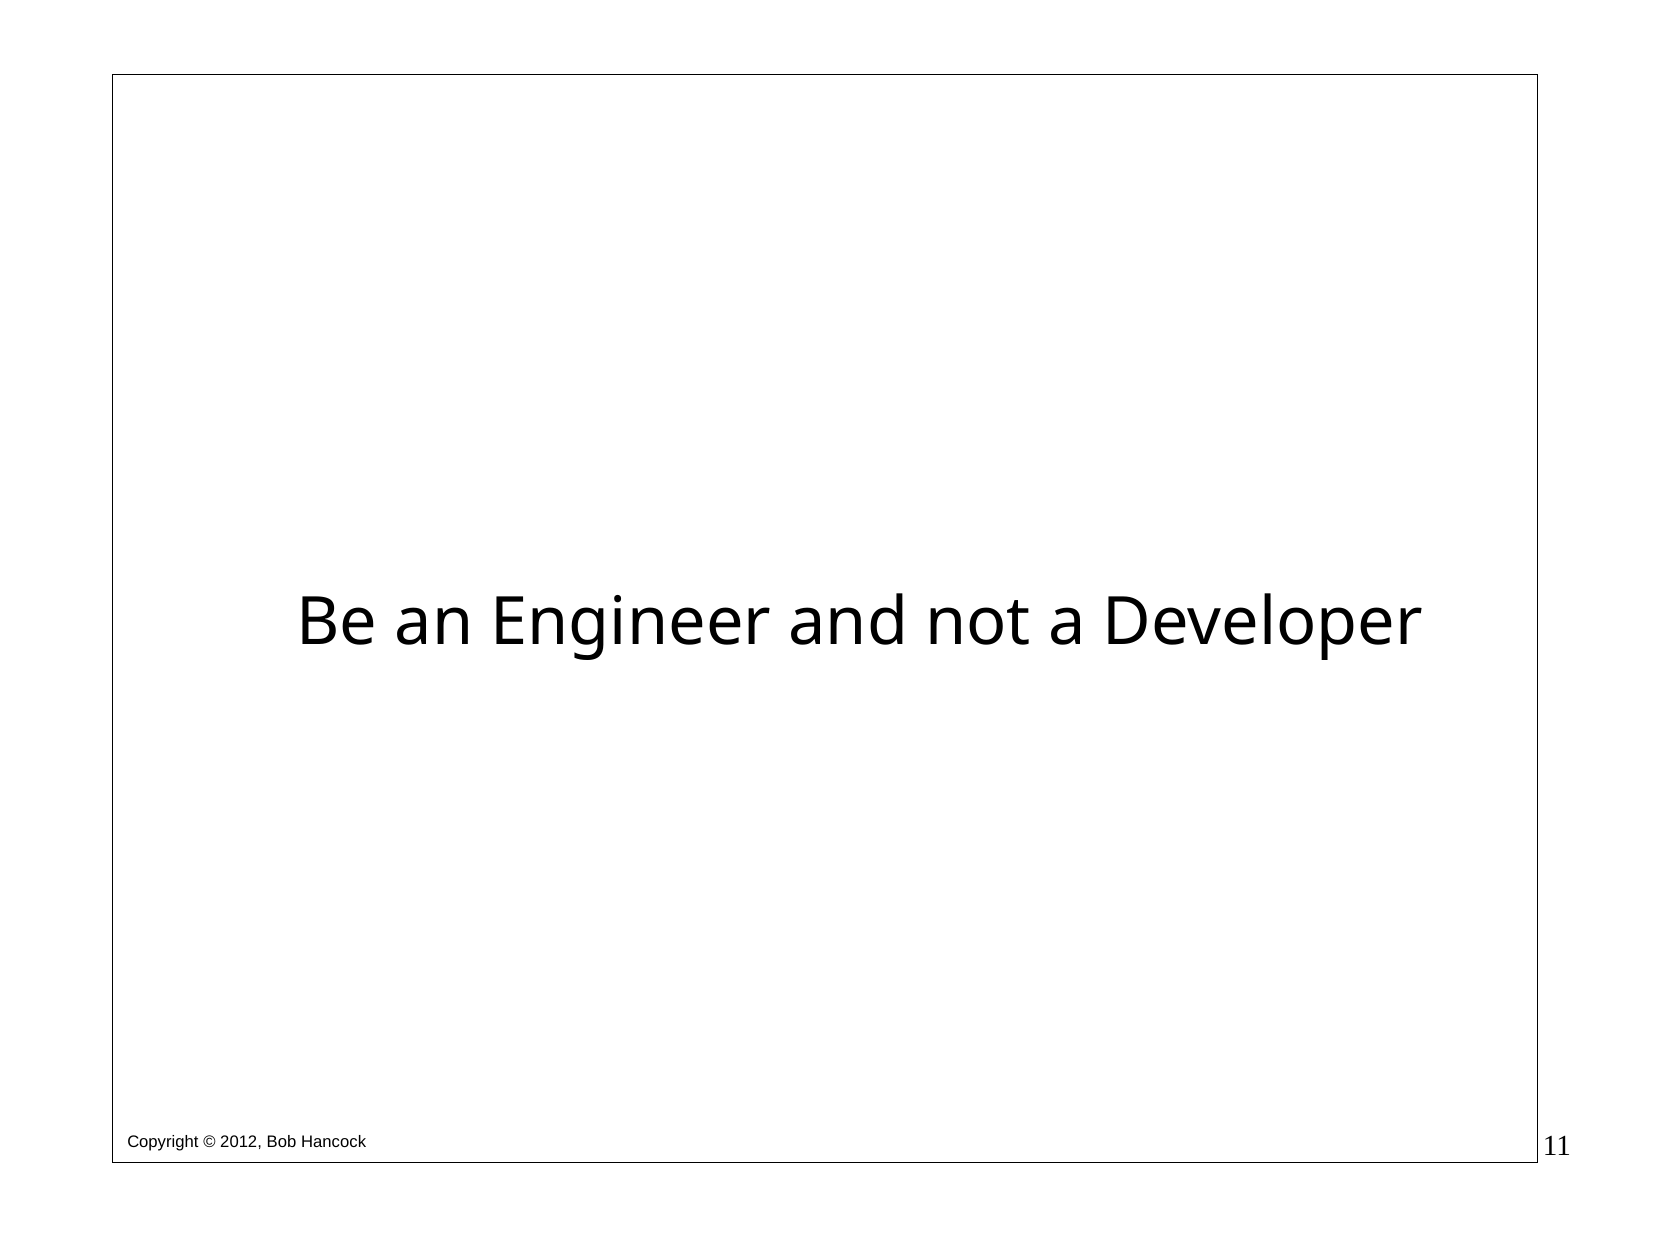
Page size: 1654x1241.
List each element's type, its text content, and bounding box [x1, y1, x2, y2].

list Be an Engineer and not a Developer [150, 262, 1501, 1126]
text_box Copyright © 2012, Bob Hancock [112, 1125, 382, 1159]
